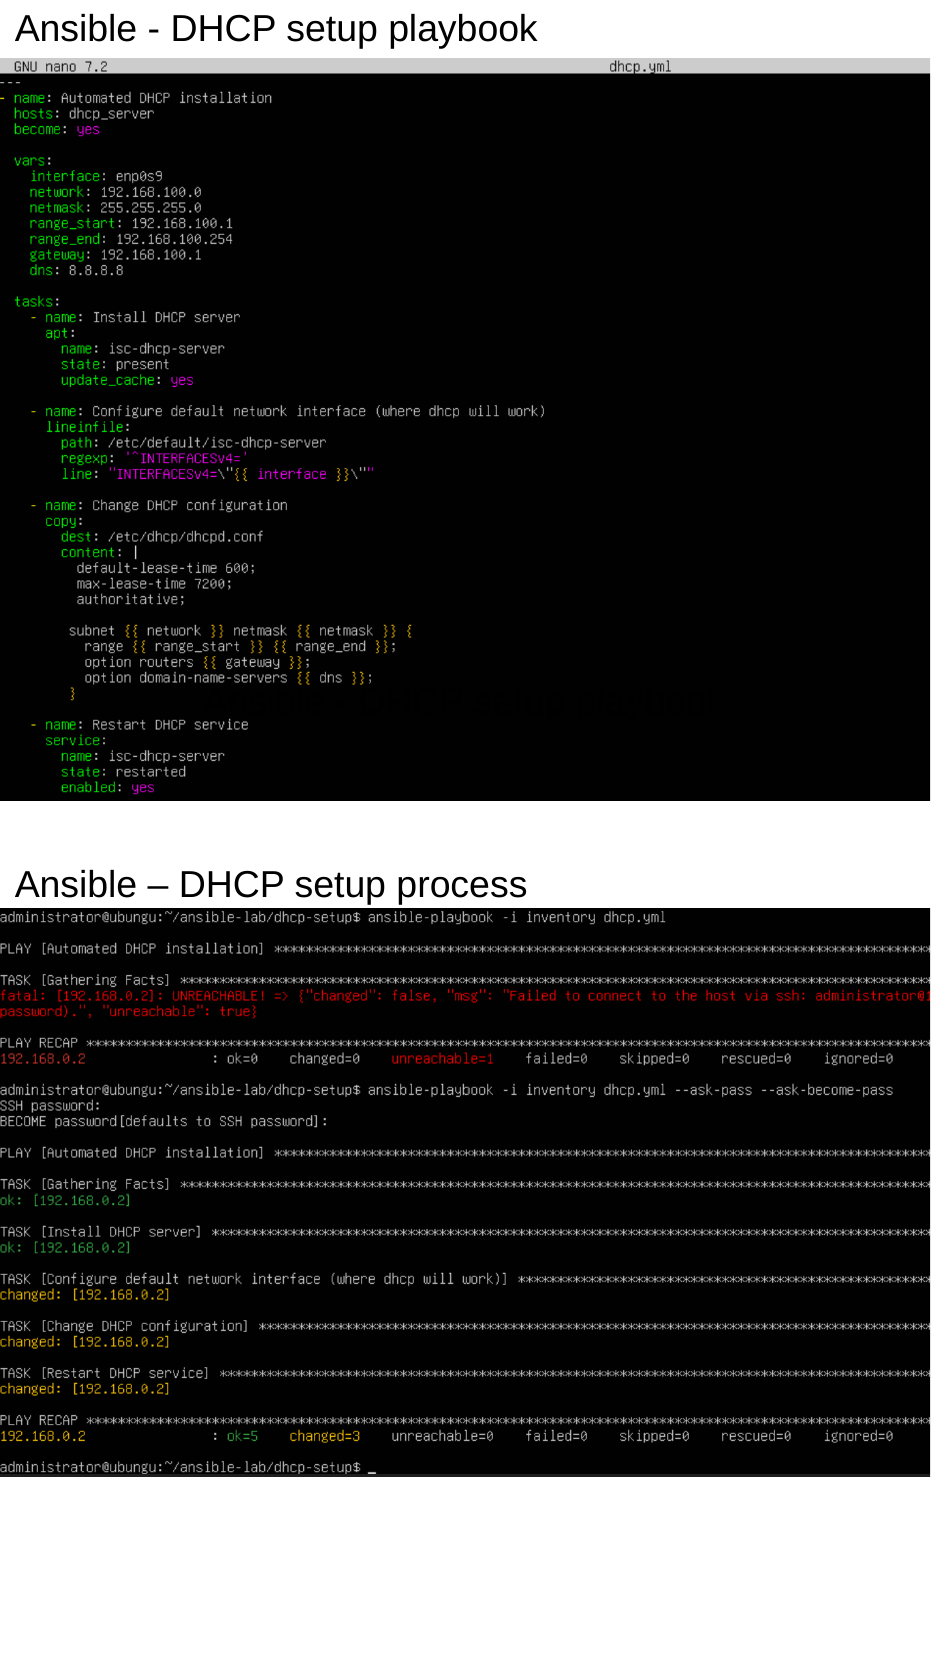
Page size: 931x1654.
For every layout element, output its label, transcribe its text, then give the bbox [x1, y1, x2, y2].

picture [0, 908, 931, 1477]
text_box Ansible - DHCP setup playbook [0, 0, 857, 57]
picture [0, 58, 931, 801]
text_box Ansible - DHCP setup playbook [187, 673, 742, 731]
text_box Ansible – DHCP setup process [0, 856, 916, 914]
